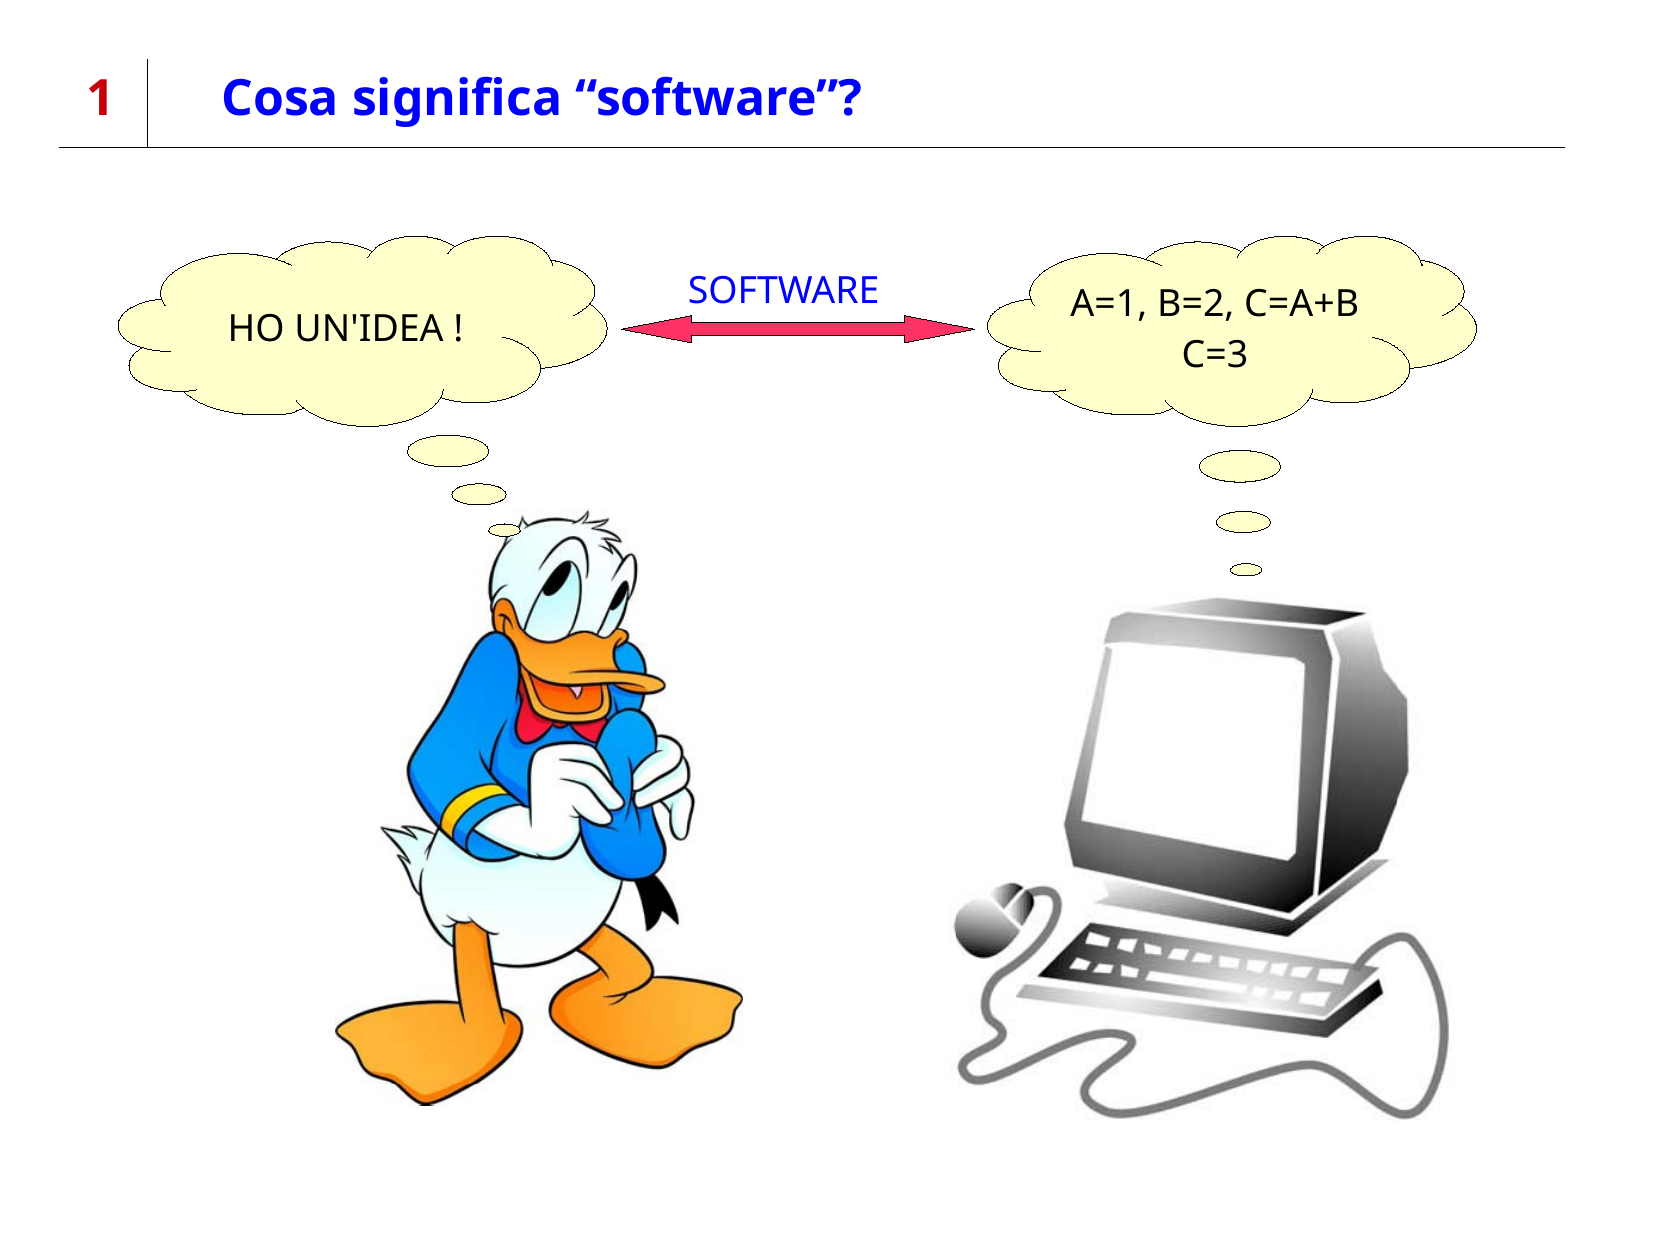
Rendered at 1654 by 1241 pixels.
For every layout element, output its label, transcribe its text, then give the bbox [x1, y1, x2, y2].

text_box SOFTWARE [579, 255, 988, 324]
text_box [621, 324, 975, 343]
text_box HO UN'IDEA ! [118, 236, 608, 427]
picture [944, 557, 1477, 1133]
text_box HO UN'IDEA ! [407, 435, 489, 467]
text_box A=1, B=2, C=A+B C=3 [1216, 511, 1271, 533]
text_box HO UN'IDEA ! [488, 523, 521, 537]
text_box HO UN'IDEA ! [451, 483, 507, 505]
text_box A=1, B=2, C=A+B C=3 [1199, 450, 1281, 483]
picture [335, 509, 743, 1106]
text_box 1 Cosa significa “software”? [59, 54, 1565, 128]
text_box A=1, B=2, C=A+B C=3 [1230, 563, 1262, 576]
text_box A=1, B=2, C=A+B C=3 [987, 236, 1477, 427]
